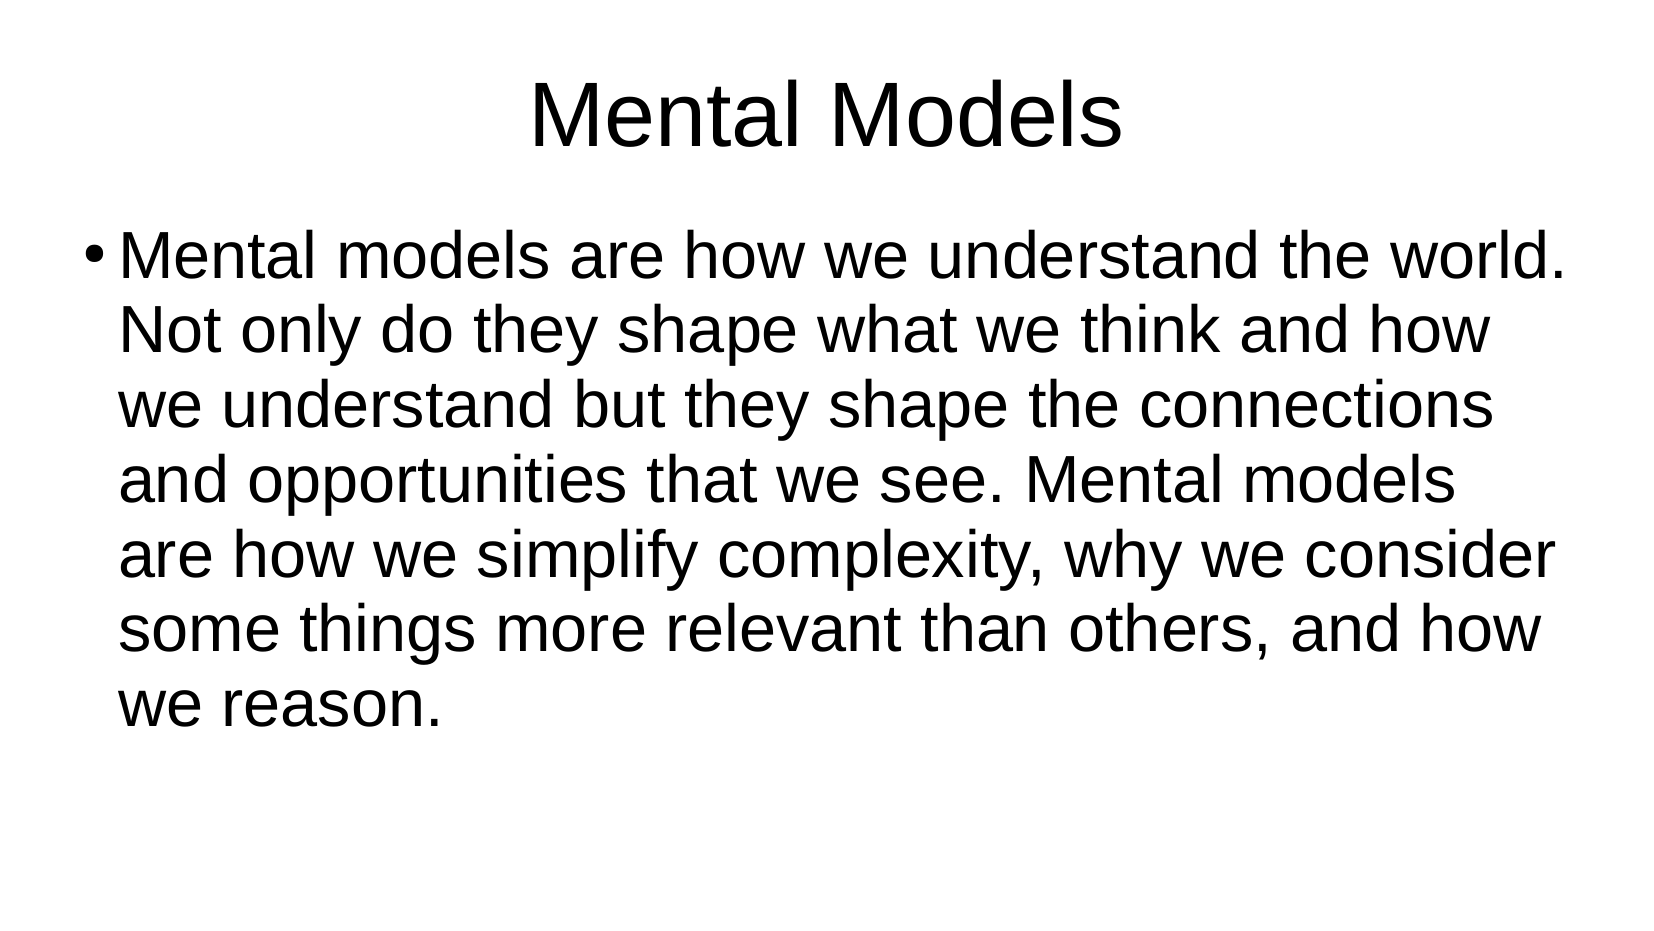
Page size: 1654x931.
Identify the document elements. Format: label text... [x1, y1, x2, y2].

subtitle Mental models are how we understand the world. Not only do they shape what we think and how we understand but they shape the connections and opportunities that we see. Mental models are how we simplify complexity, why we consider some things more relevant than others, and how we reason. [82, 217, 1571, 816]
title Mental Models [82, 37, 1571, 193]
